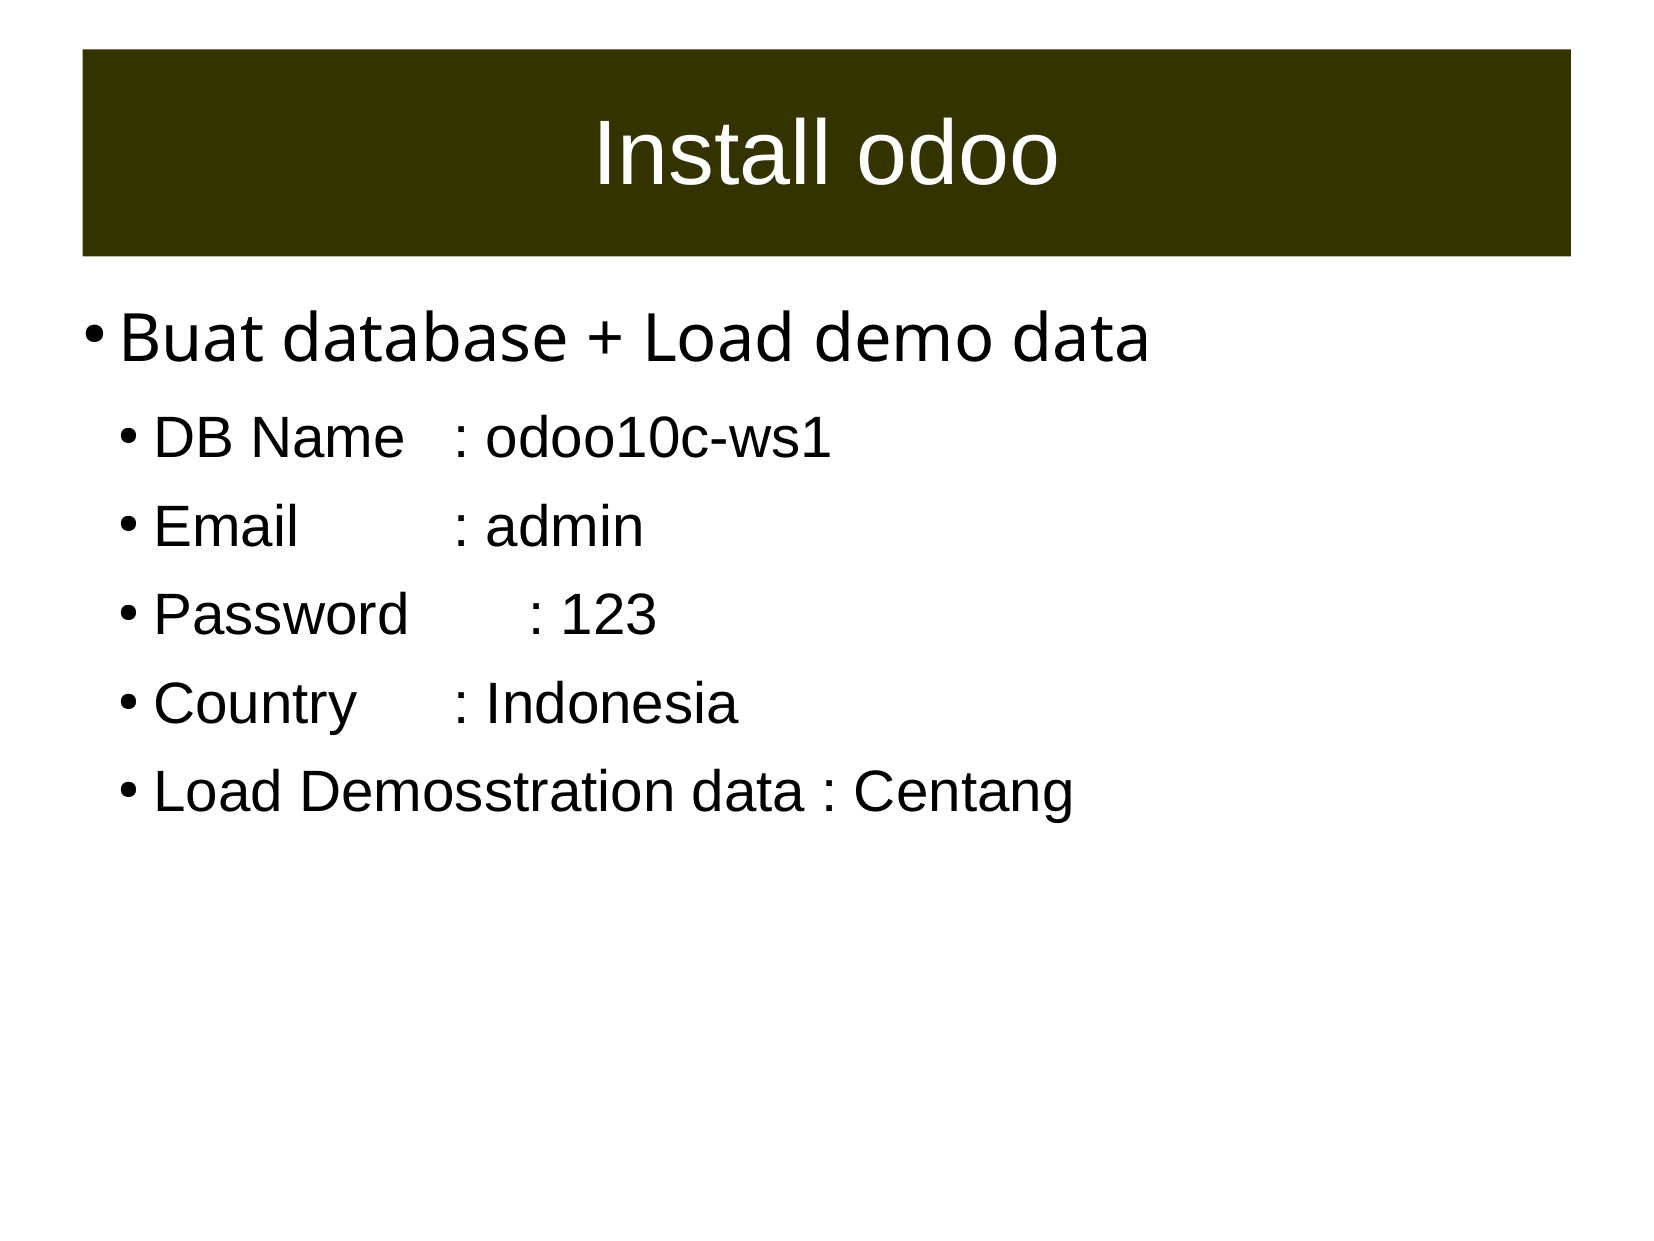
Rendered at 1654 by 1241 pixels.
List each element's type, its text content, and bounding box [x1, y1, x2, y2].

title Install odoo [82, 49, 1571, 257]
list Buat database + Load demo data DB Name : odoo10c-ws1 Email : admin Password : 123 Country : Indonesia Load Demosstration data : Centang [82, 290, 1571, 1010]
